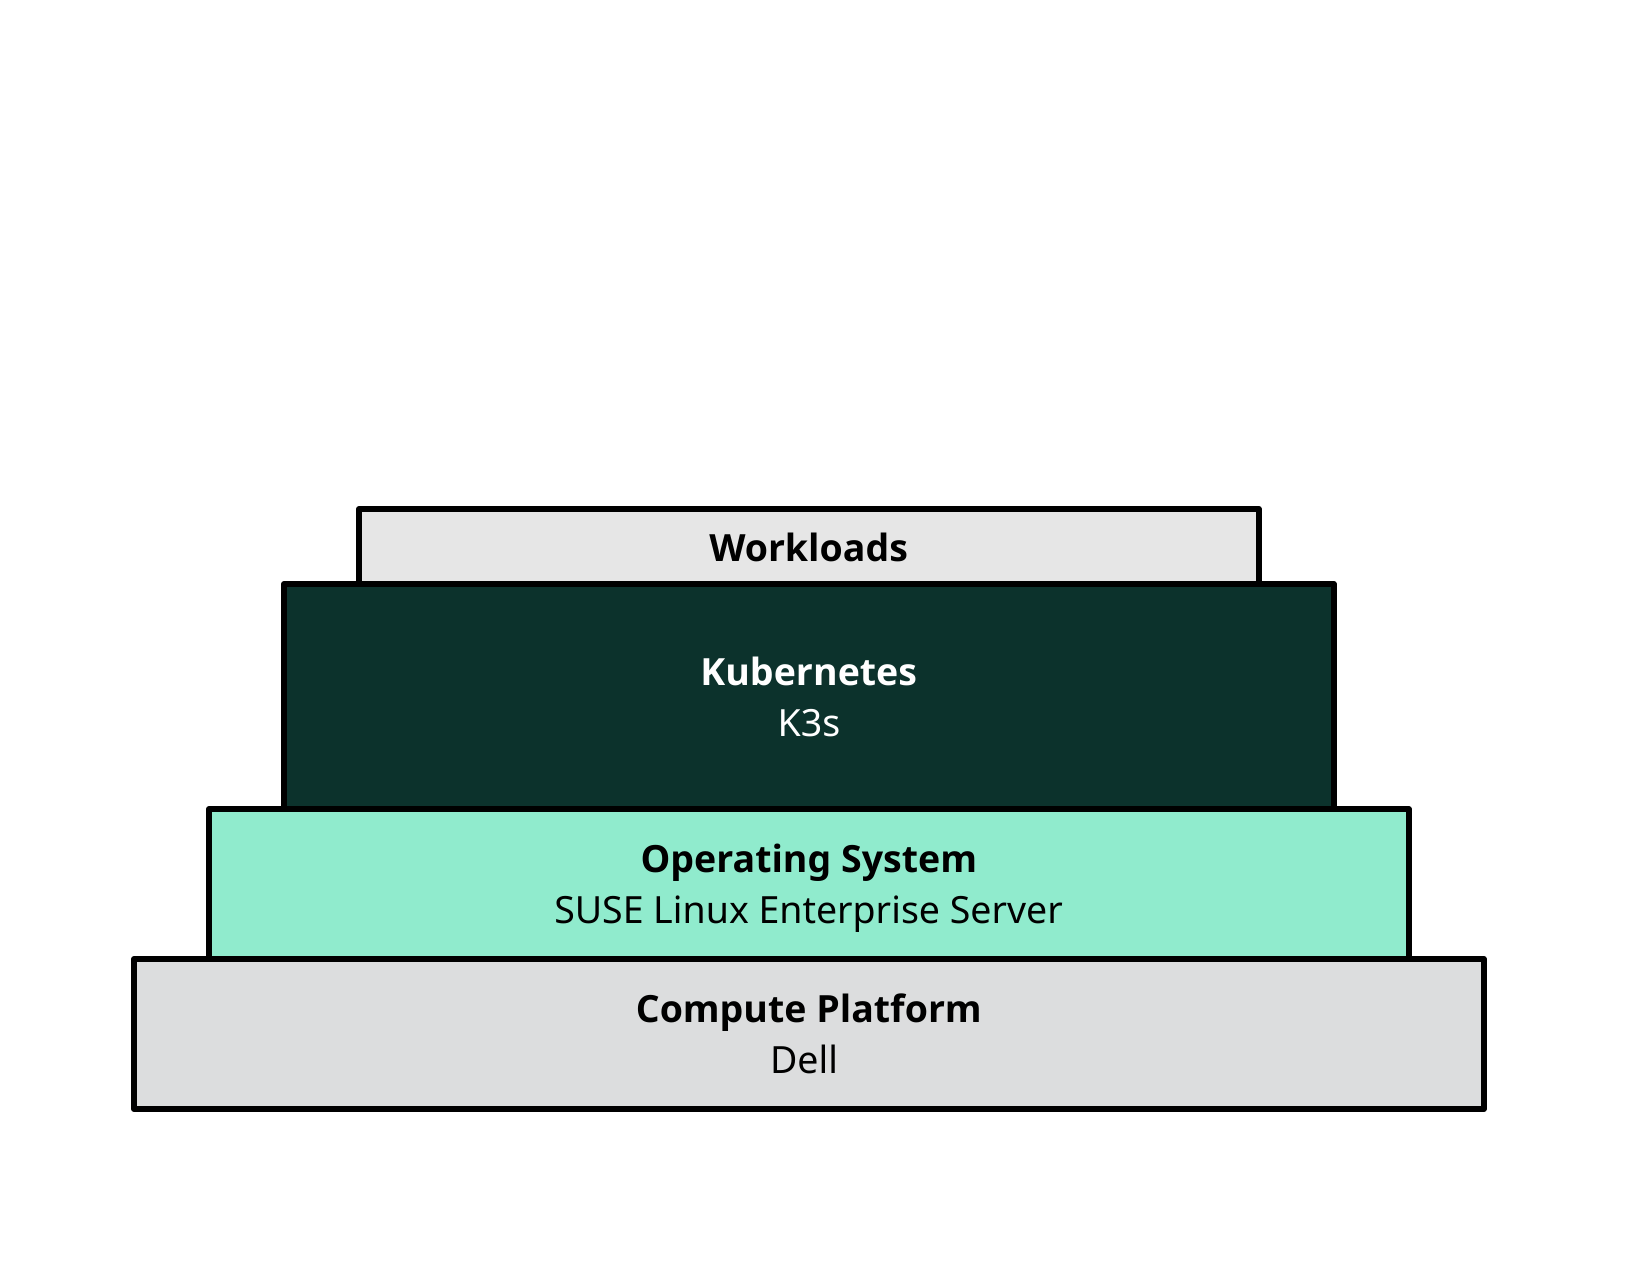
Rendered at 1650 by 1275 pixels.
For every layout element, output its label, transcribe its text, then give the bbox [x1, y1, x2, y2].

text_box Compute Platform Dell [133, 958, 1484, 1109]
text_box Kubernetes K3s [283, 583, 1334, 809]
text_box Workloads [358, 508, 1259, 584]
text_box Operating System SUSE Linux Enterprise Server [208, 809, 1409, 960]
